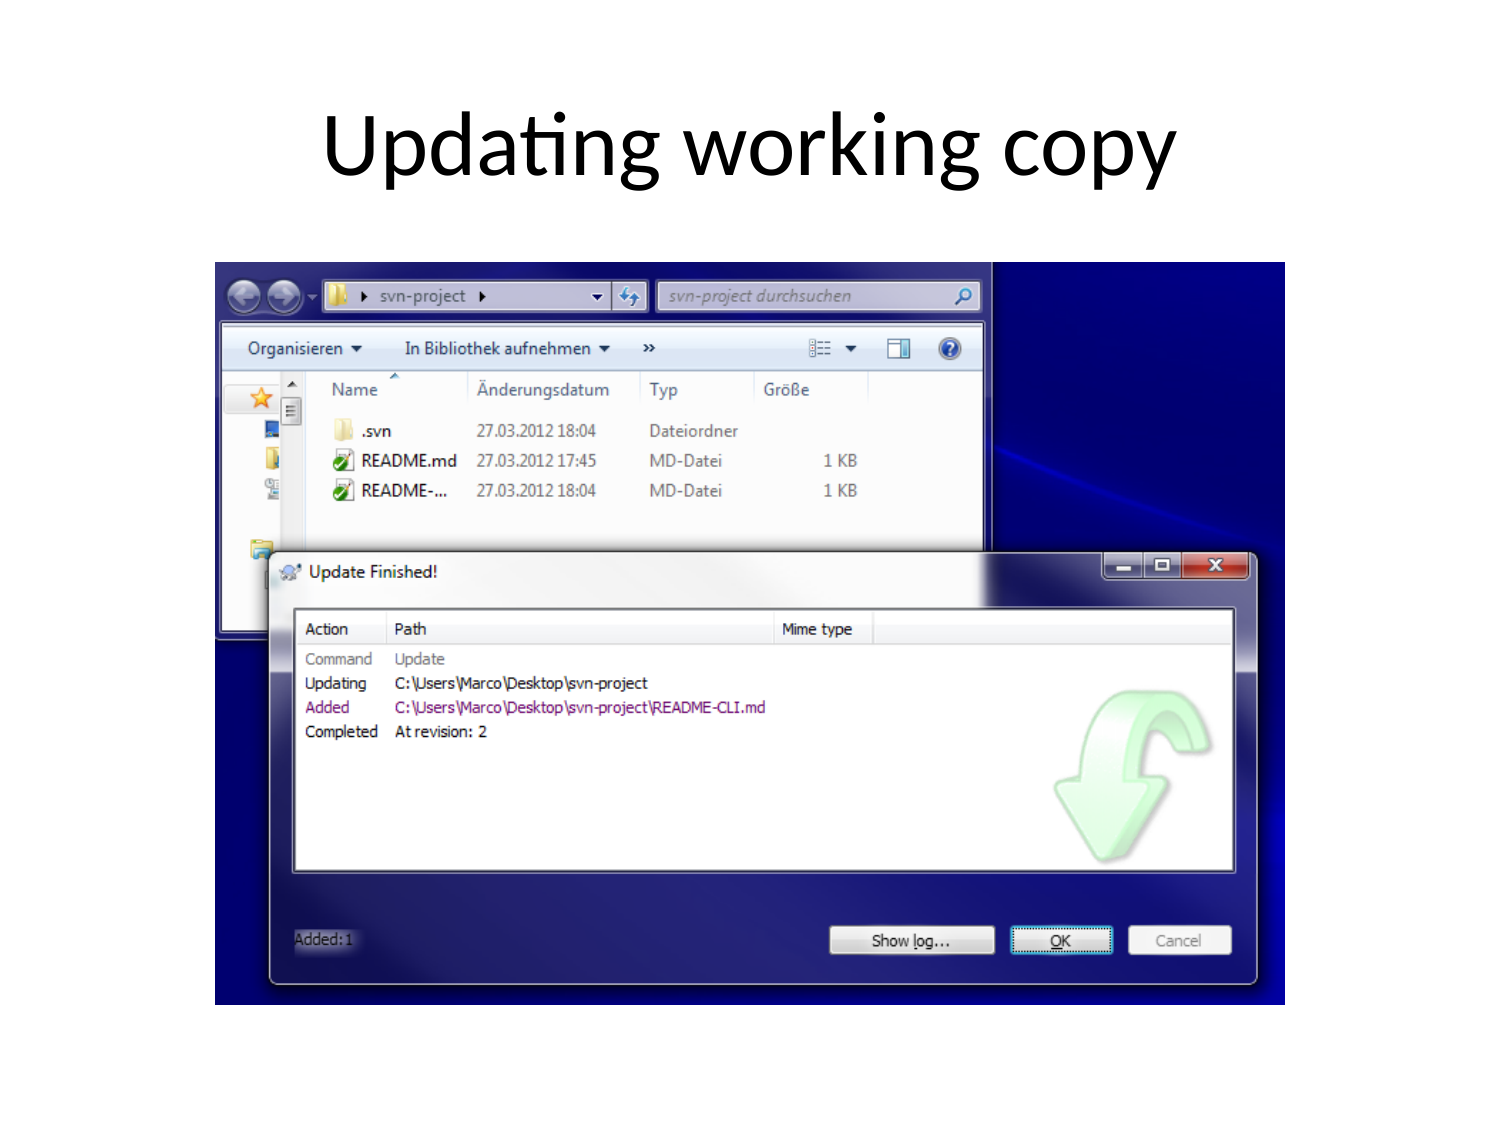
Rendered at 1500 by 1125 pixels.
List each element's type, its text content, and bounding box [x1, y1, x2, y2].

title Updating working copy [75, 45, 1426, 233]
picture [215, 262, 1285, 1005]
